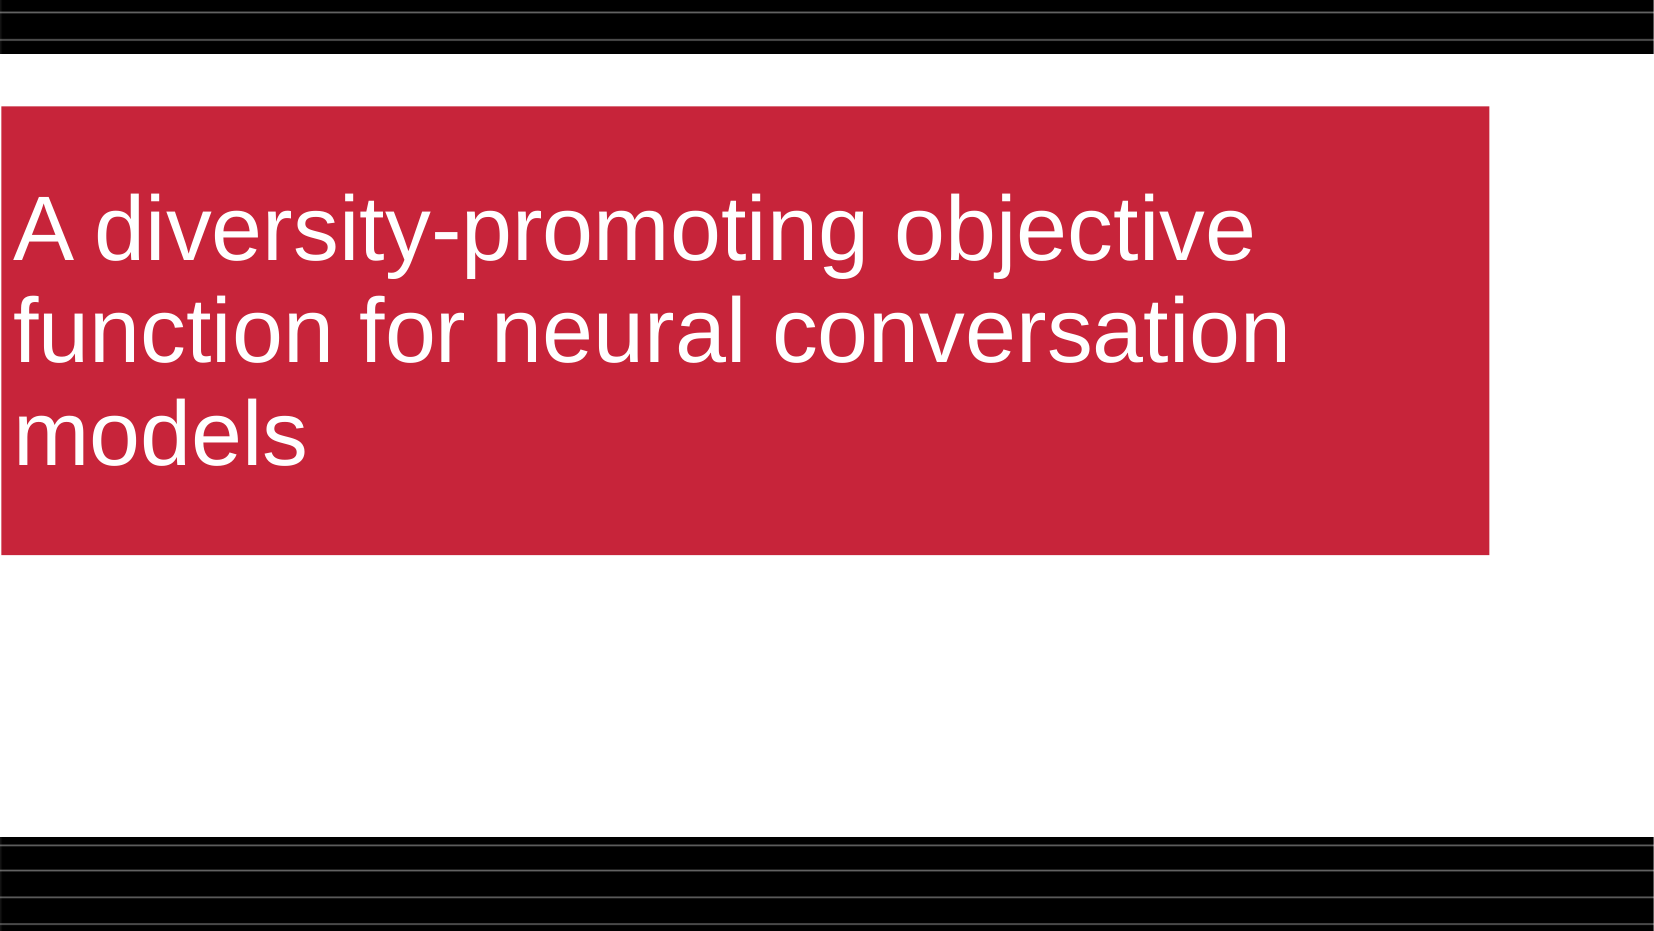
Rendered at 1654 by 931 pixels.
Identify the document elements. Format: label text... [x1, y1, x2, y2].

picture [0, 0, 1654, 54]
title A diversity-promoting objective function for neural conversation models [1, 106, 1490, 556]
picture [0, 837, 1654, 931]
